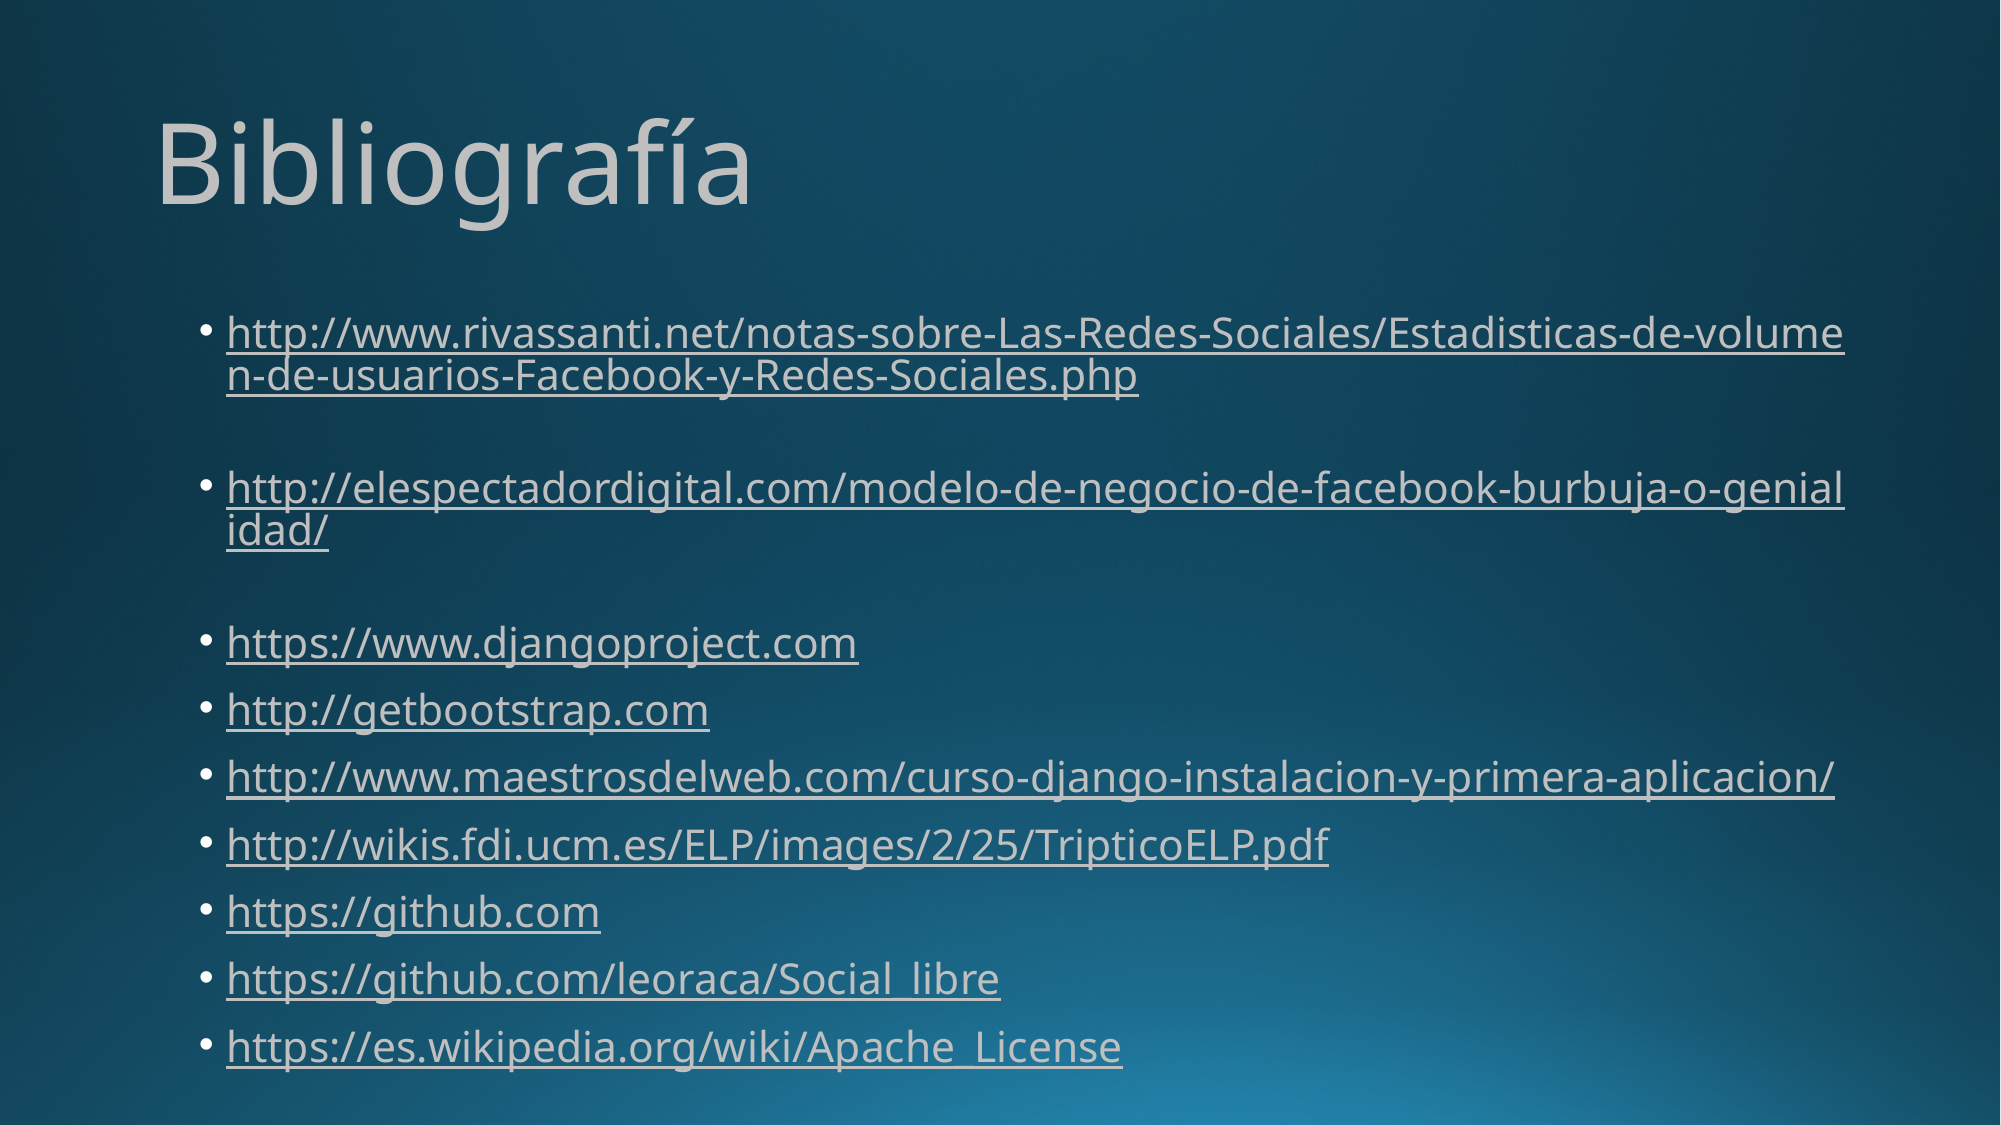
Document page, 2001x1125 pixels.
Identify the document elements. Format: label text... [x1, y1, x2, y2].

picture [0, 0, 2001, 1125]
list http://www.rivassanti.net/notas-sobre-Las-Redes-Sociales/Estadisticas-de-volumen-de-usuarios-Facebook-y-Redes-Sociales.php http://elespectadordigital.com/modelo-de-negocio-de-facebook-burbuja-o-genialidad/ https://www.djangoproject.com http://getbootstrap.com http://www.maestrosdelweb.com/curso-django-instalacion-y-primera-aplicacion/ http://wikis.fdi.ucm.es/ELP/images/2/25/TripticoELP.pdf https://github.com https://github.com/leoraca/Social_libre https://es.wikipedia.org/wiki/Apache_License [183, 299, 1863, 1014]
title Bibliografía [137, 59, 1863, 278]
